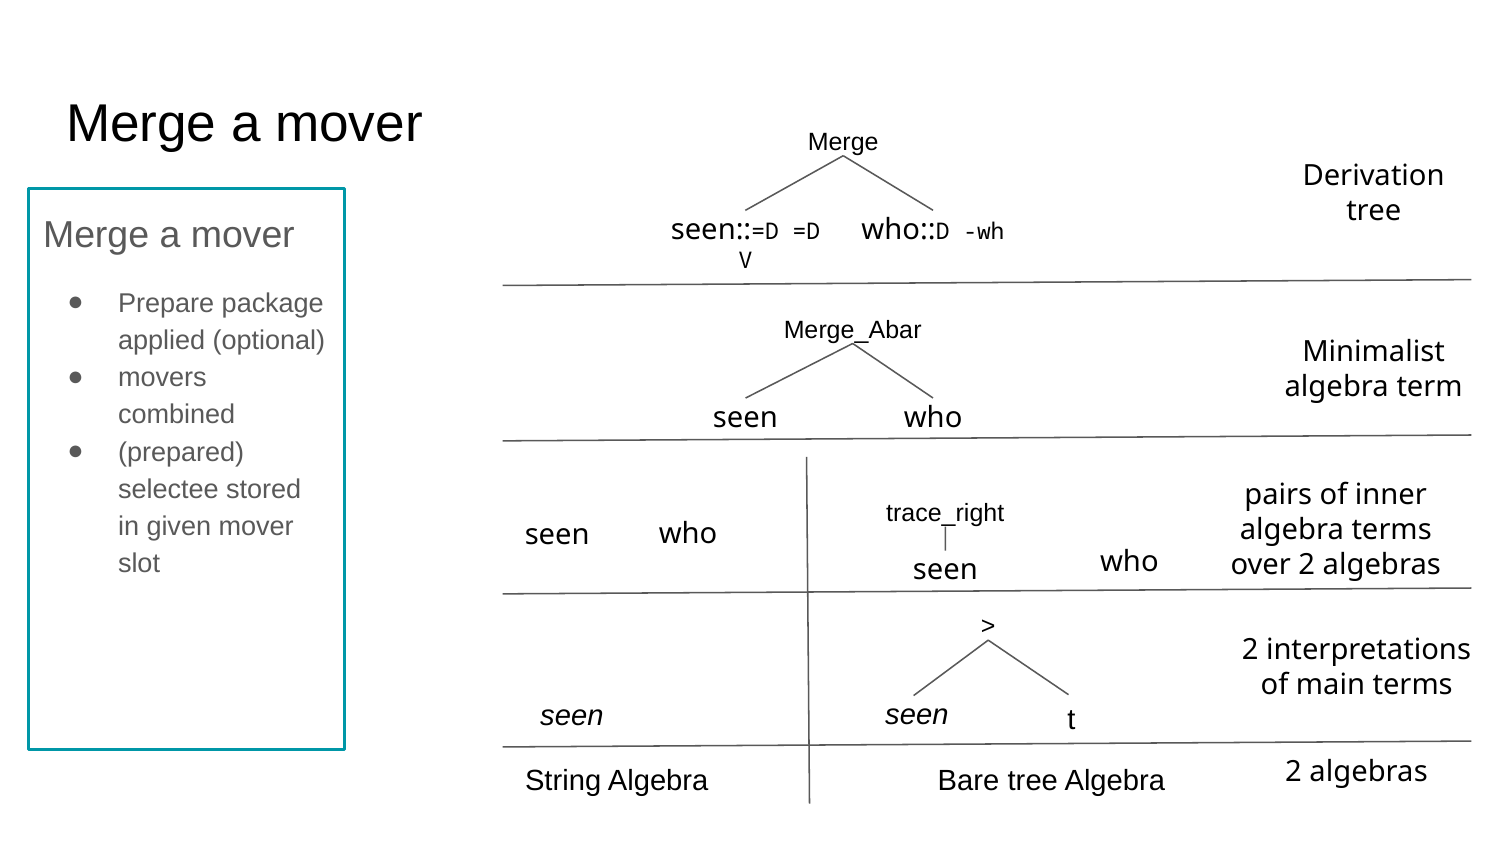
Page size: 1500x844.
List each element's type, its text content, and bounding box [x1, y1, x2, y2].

text_box seen [823, 695, 1011, 731]
text_box > [897, 609, 1079, 640]
text_box seen::=D =D V [655, 210, 836, 273]
text_box 2 interpretations of main terms [1213, 625, 1500, 705]
text_box Minimalist algebra term [1268, 313, 1480, 421]
text_box who [1035, 542, 1192, 578]
text_box Merge [762, 125, 925, 156]
text_box Derivation tree [1268, 137, 1480, 246]
text_box who [839, 397, 1027, 433]
text_box seen [855, 550, 1036, 586]
text_box seen [655, 397, 836, 433]
text_box who [594, 514, 782, 550]
text_box seen [466, 515, 648, 551]
text_box trace_right [864, 496, 1027, 527]
text_box Merge_Abar [762, 313, 944, 344]
text_box who::D -wh [839, 210, 1027, 246]
text_box seen [525, 680, 750, 731]
list Merge a mover Prepare package applied (optional) movers combined (prepared) selectee stored in given mover slot [28, 188, 345, 750]
text_box pairs of inner algebra terms over 2 algebras [1192, 454, 1480, 601]
text_box Bare tree Algebra [876, 745, 1213, 809]
text_box String Algebra [441, 745, 792, 809]
text_box t [1042, 700, 1101, 736]
text_box 2 algebras [1213, 730, 1500, 809]
title Merge a mover [827, 158, 858, 167]
title Merge a mover [51, 72, 1449, 167]
